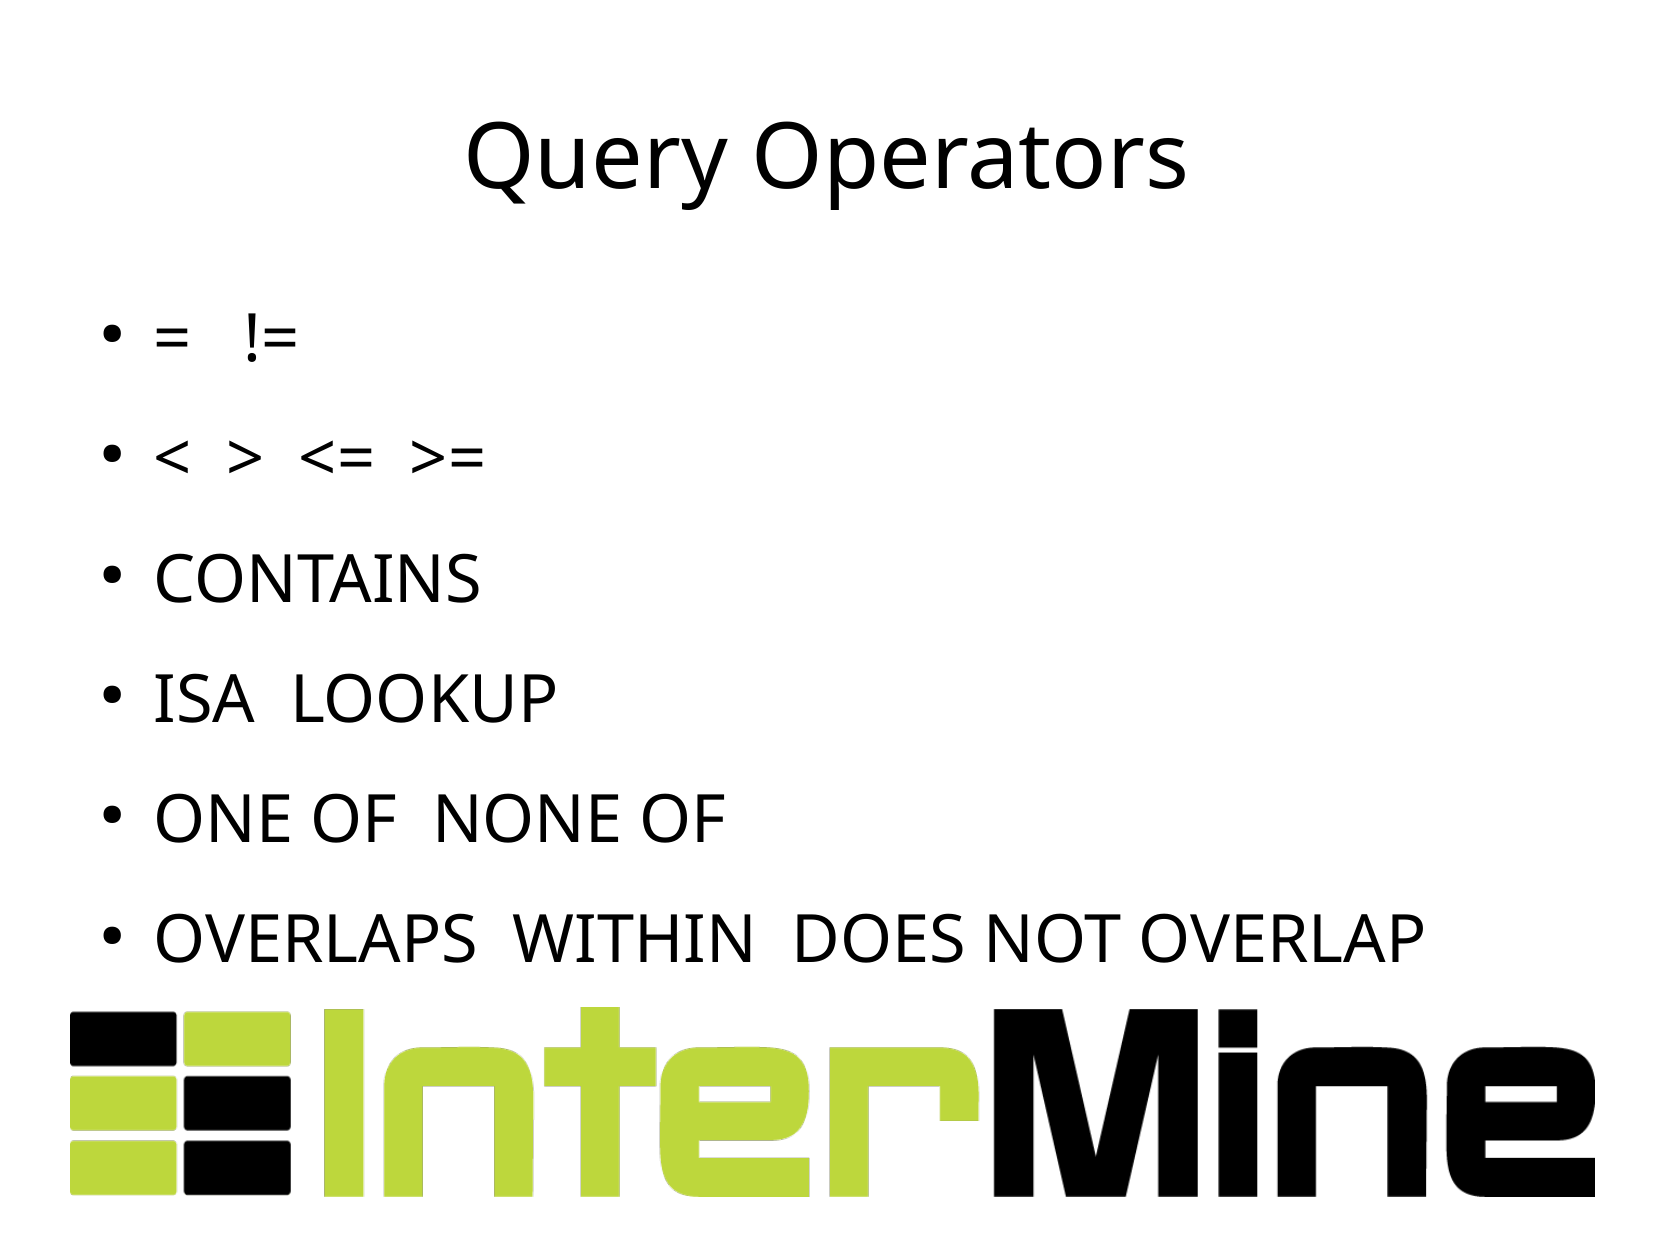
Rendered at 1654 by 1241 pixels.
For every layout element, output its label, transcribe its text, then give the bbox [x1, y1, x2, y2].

title Query Operators [82, 49, 1571, 257]
list = != < > <= >= CONTAINS ISA LOOKUP ONE OF NONE OF OVERLAPS WITHIN DOES NOT OVERLAP [82, 290, 1538, 1010]
picture [70, 1007, 1595, 1197]
